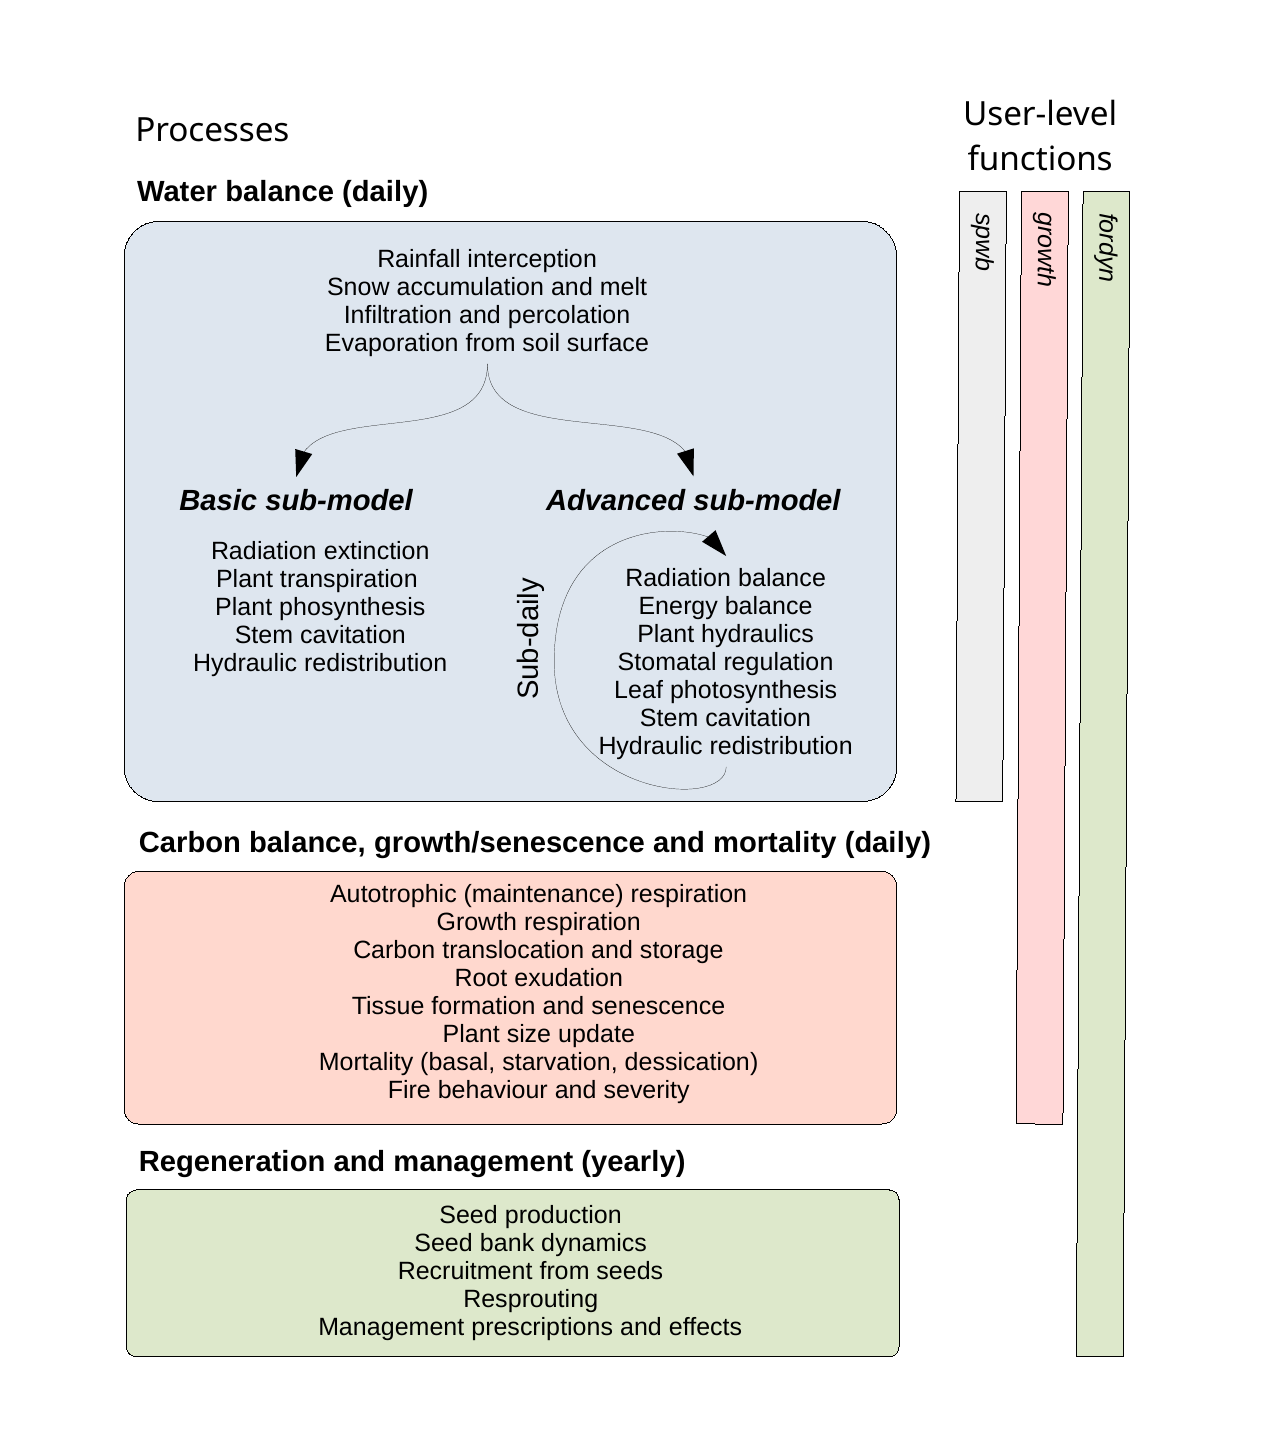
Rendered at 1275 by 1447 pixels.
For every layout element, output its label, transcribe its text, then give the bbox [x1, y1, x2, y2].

text_box Carbon balance, growth/senescence and mortality (daily) [124, 818, 947, 867]
text_box User-level functions [948, 82, 1144, 188]
text_box fordyn [1076, 191, 1130, 1357]
text_box Advanced sub-model [531, 476, 856, 524]
text_box Autotrophic (maintenance) respiration Growth respiration Carbon translocation and storage Root exudation Tissue formation and senescence Plant size update Mortality (basal, starvation, dessication) Fire behaviour and severity [304, 872, 775, 1112]
text_box [126, 1189, 900, 1357]
text_box Rainfall interception Snow accumulation and melt Infiltration and percolation Evaporation from soil surface [310, 237, 665, 364]
text_box Processes [120, 98, 316, 159]
text_box growth [1016, 191, 1069, 1125]
text_box [124, 221, 897, 802]
text_box Regeneration and management (yearly) [124, 1137, 702, 1186]
text_box Sub-daily [503, 558, 557, 715]
text_box Water balance (daily) [122, 167, 444, 215]
text_box Radiation extinction Plant transpiration Plant phosynthesis Stem cavitation Hydraulic redistribution [178, 529, 463, 685]
text_box Radiation balance Energy balance Plant hydraulics Stomatal regulation Leaf photosynthesis Stem cavitation Hydraulic redistribution [583, 556, 869, 767]
text_box Seed production Seed bank dynamics Recruitment from seeds Resprouting Management prescriptions and effects [303, 1193, 759, 1348]
text_box Basic sub-model [164, 476, 428, 525]
text_box [124, 871, 897, 1125]
text_box spwb [955, 191, 1007, 802]
